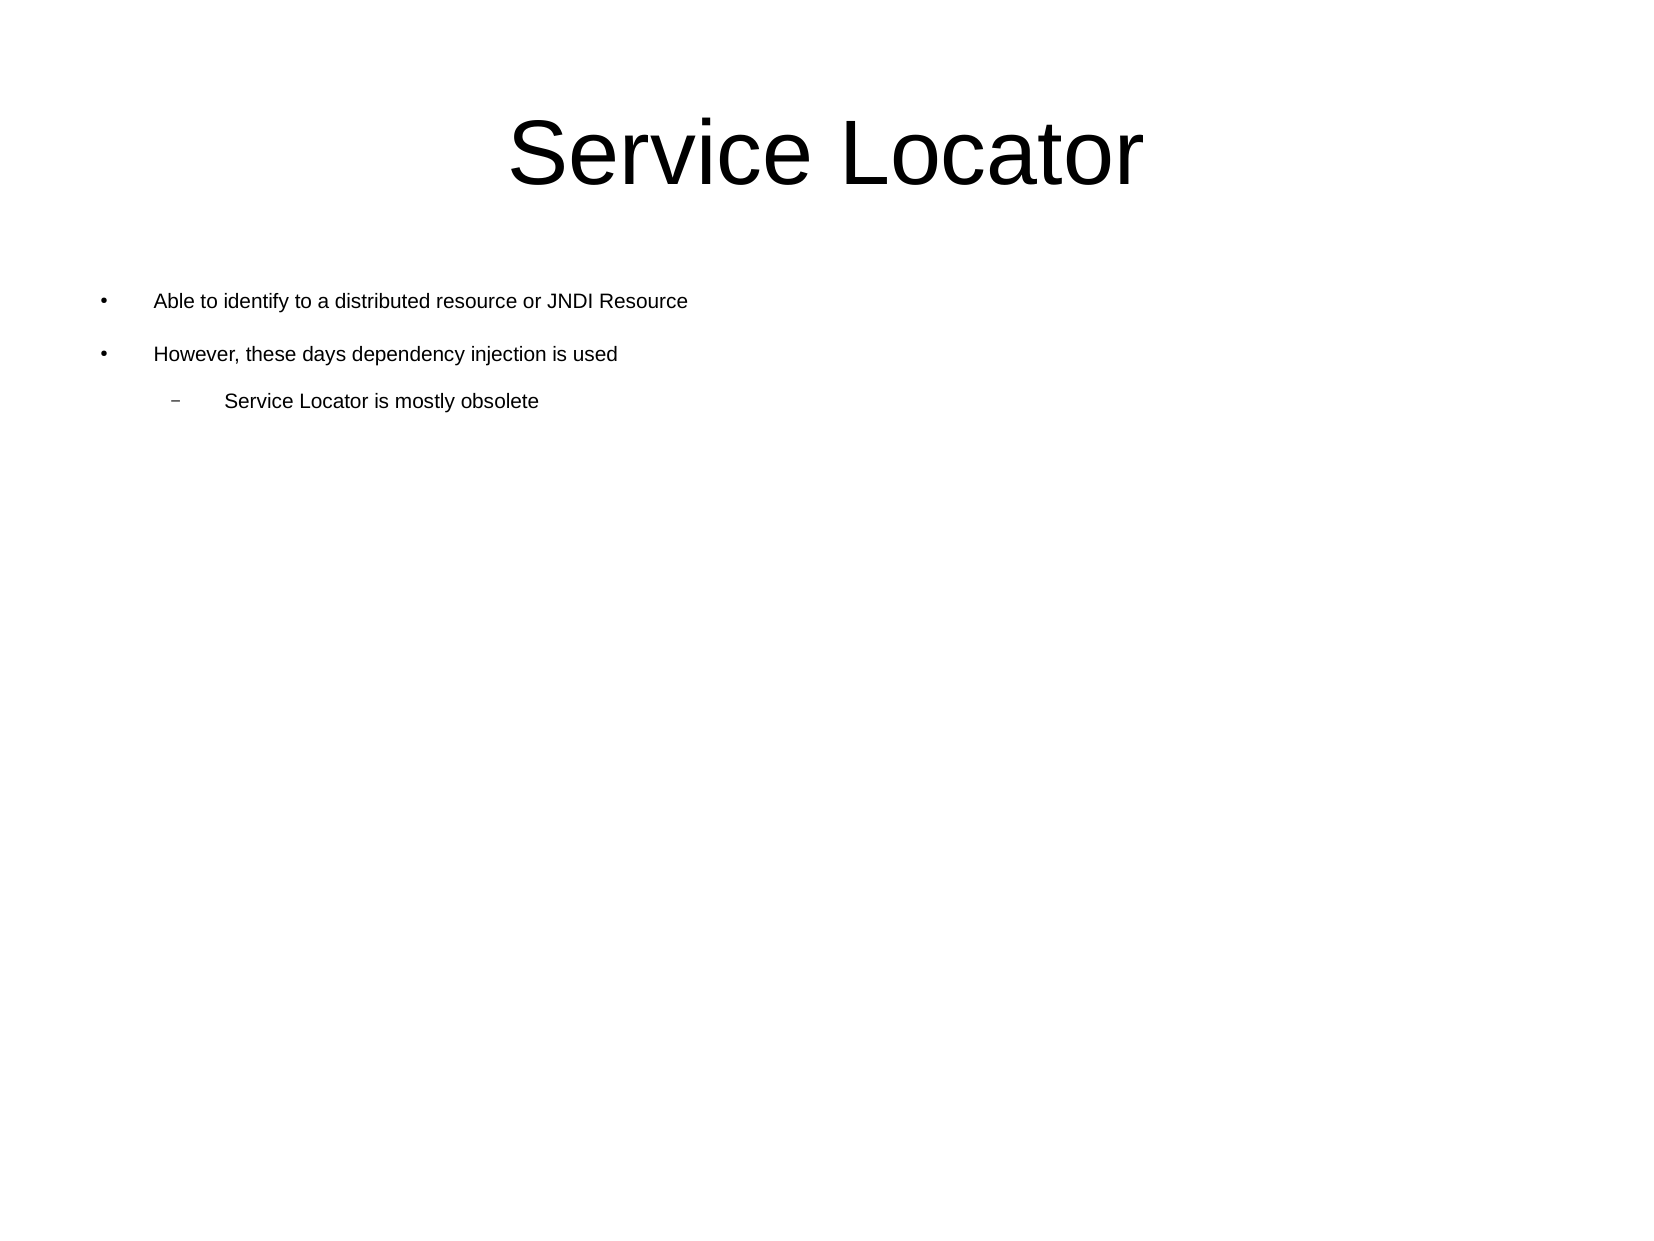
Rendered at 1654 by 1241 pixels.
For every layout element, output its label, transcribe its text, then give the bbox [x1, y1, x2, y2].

list Able to identify to a distributed resource or JNDI Resource However, these days dependency injection is used Service Locator is mostly obsolete [82, 290, 1571, 1010]
title Service Locator [82, 49, 1571, 257]
